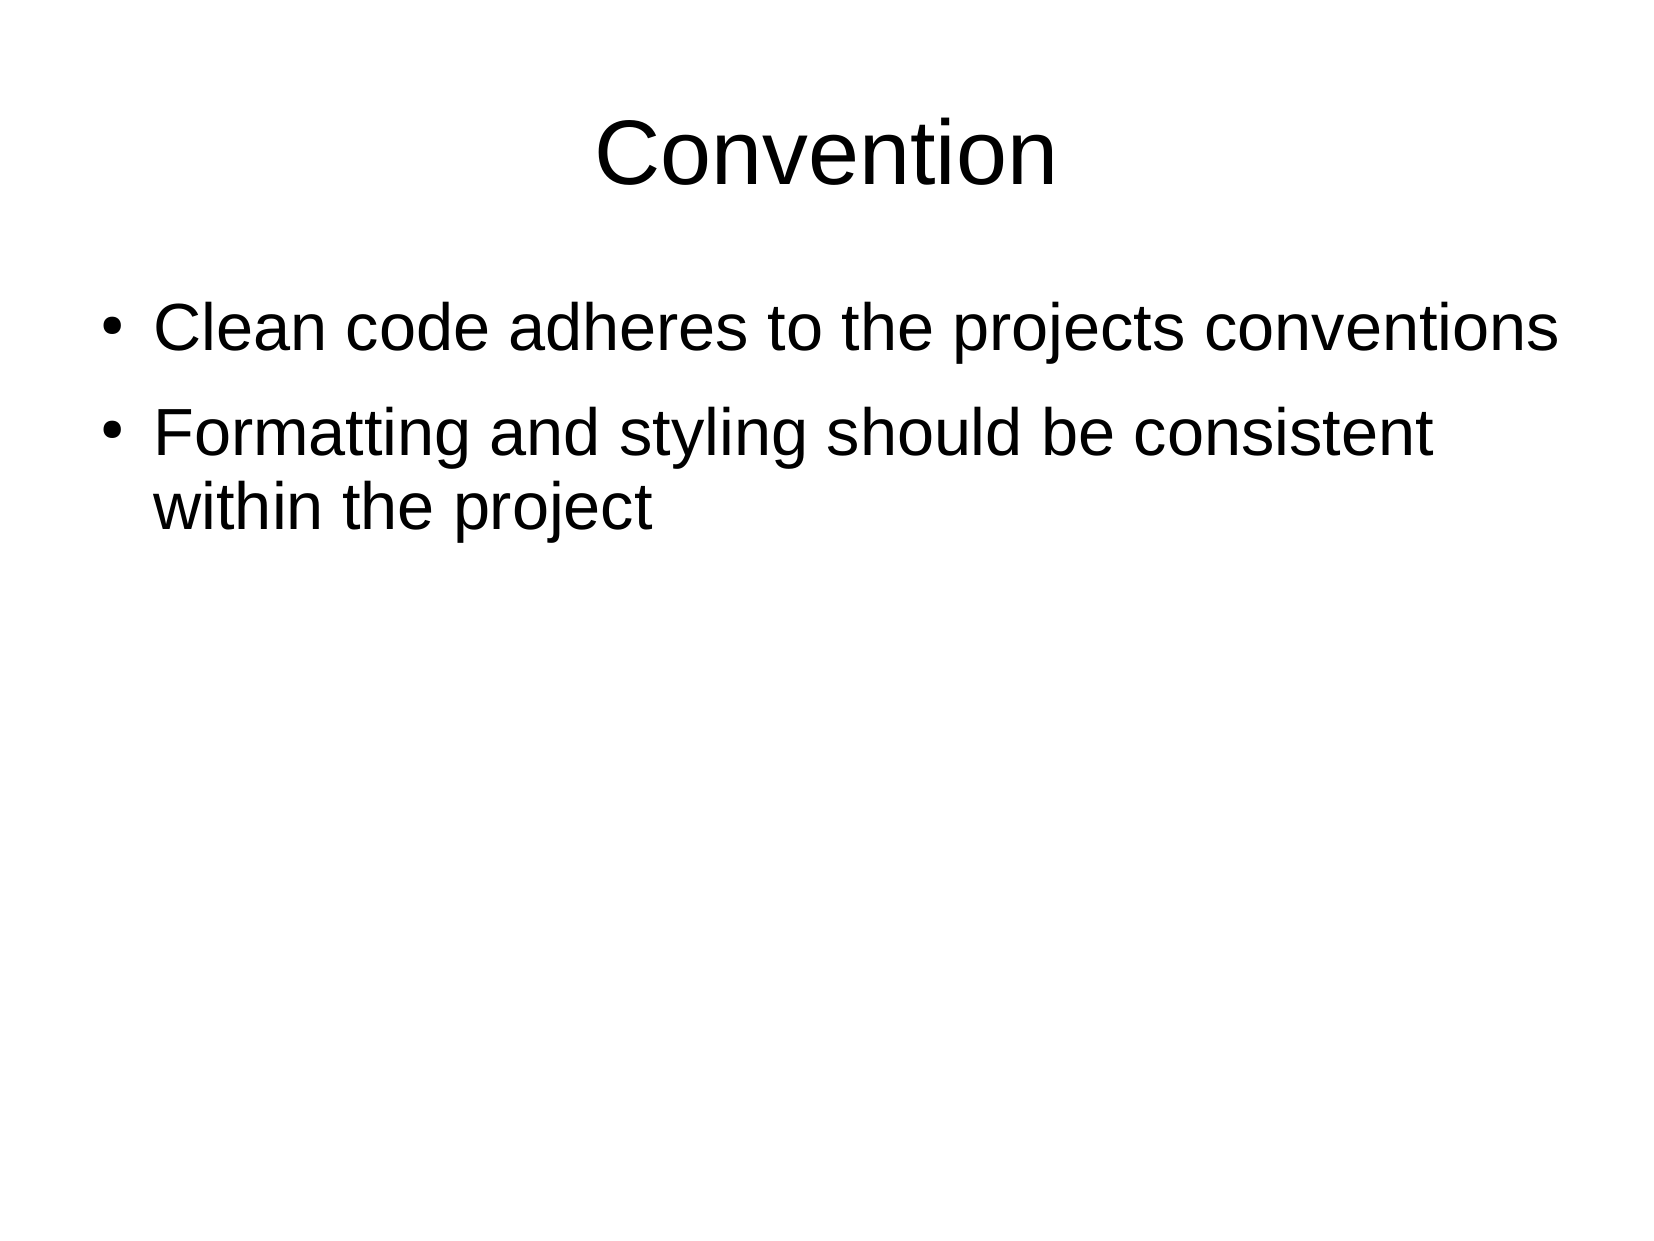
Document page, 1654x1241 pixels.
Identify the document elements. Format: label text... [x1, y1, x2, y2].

list Clean code adheres to the projects conventions Formatting and styling should be consistent within the project [82, 290, 1571, 1010]
title Convention [82, 49, 1571, 257]
